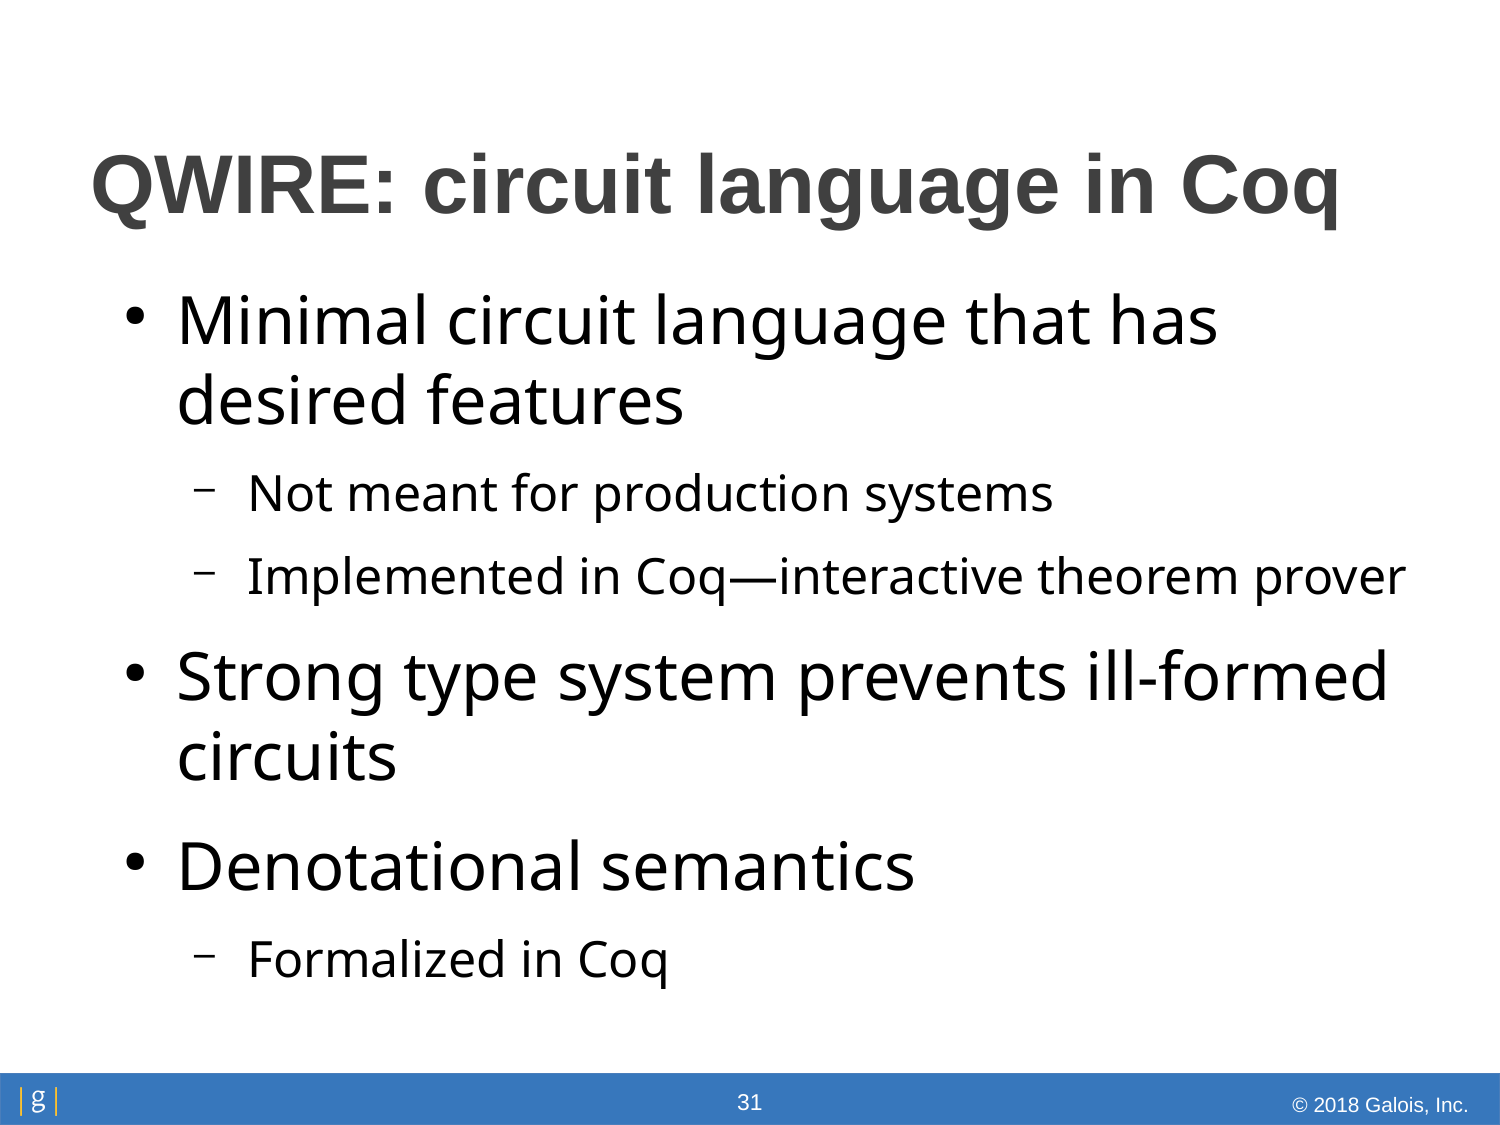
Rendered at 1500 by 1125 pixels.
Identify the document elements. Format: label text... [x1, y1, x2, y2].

picture [20, 1087, 57, 1116]
list Minimal circuit language that has desired features Not meant for production systems Implemented in Coq—interactive theorem prover Strong type system prevents ill-formed circuits Denotational semantics Formalized in Coq [90, 270, 1441, 945]
title QWIRE: circuit language in Coq [75, 120, 1425, 240]
